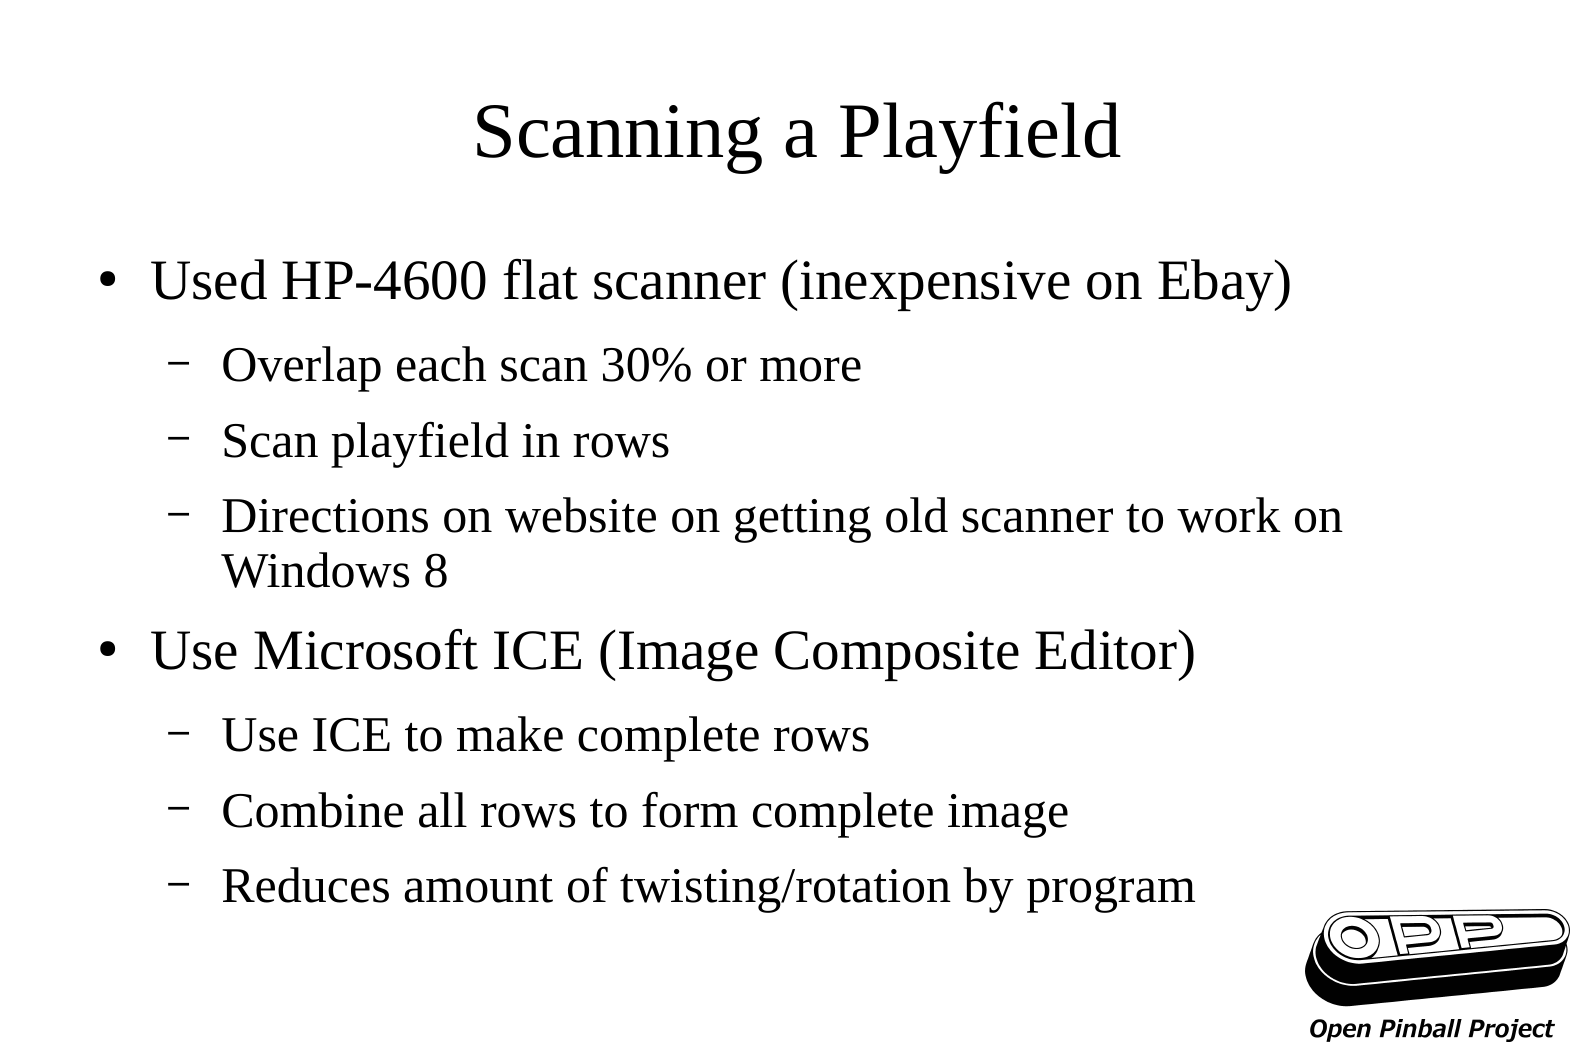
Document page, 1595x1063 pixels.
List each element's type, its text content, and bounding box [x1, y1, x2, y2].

title Scanning a Playfield [79, 42, 1515, 220]
picture [1305, 909, 1570, 1042]
list Used HP-4600 flat scanner (inexpensive on Ebay) Overlap each scan 30% or more Scan playfield in rows Directions on website on getting old scanner to work on Windows 8 Use Microsoft ICE (Image Composite Editor) Use ICE to make complete rows Combine all rows to form complete image Reduces amount of twisting/rotation by program [79, 248, 1515, 951]
